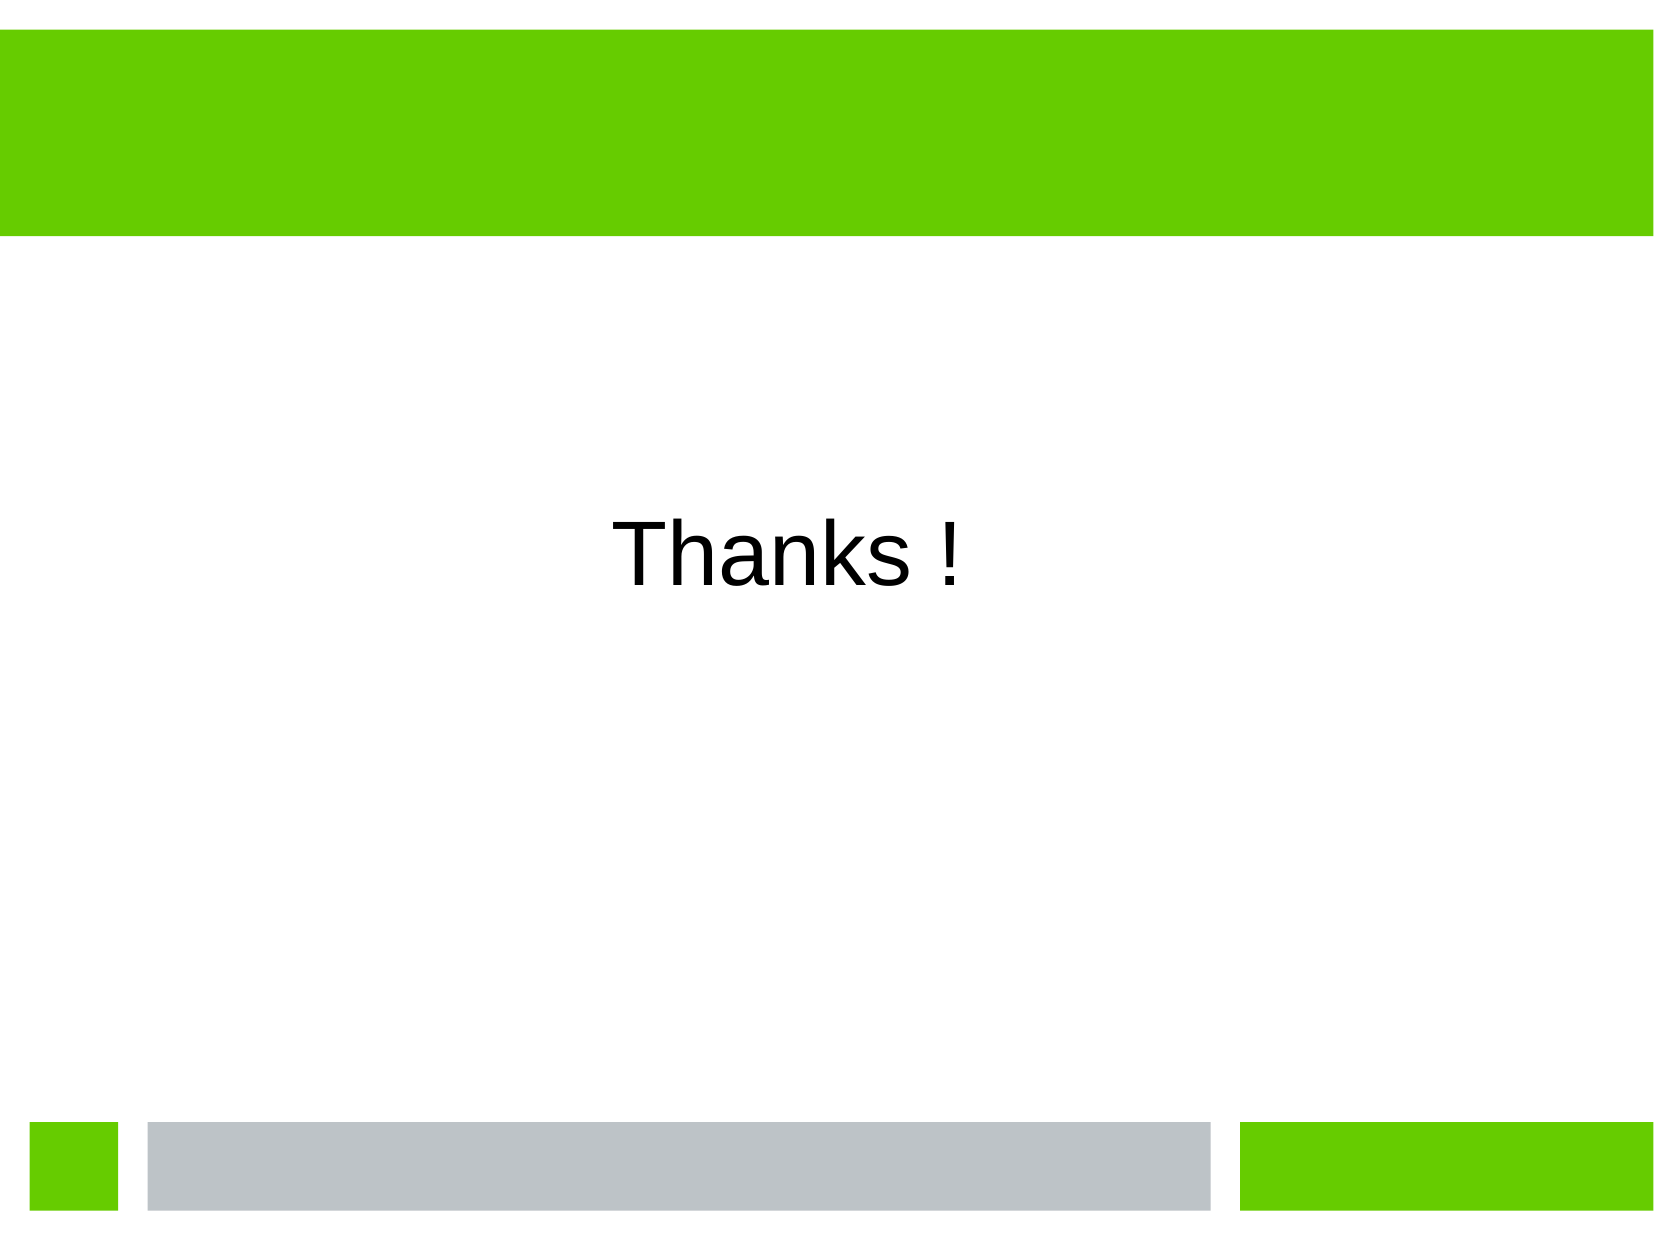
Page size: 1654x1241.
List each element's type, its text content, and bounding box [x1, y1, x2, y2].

text_box Thanks ! [150, 495, 1426, 613]
